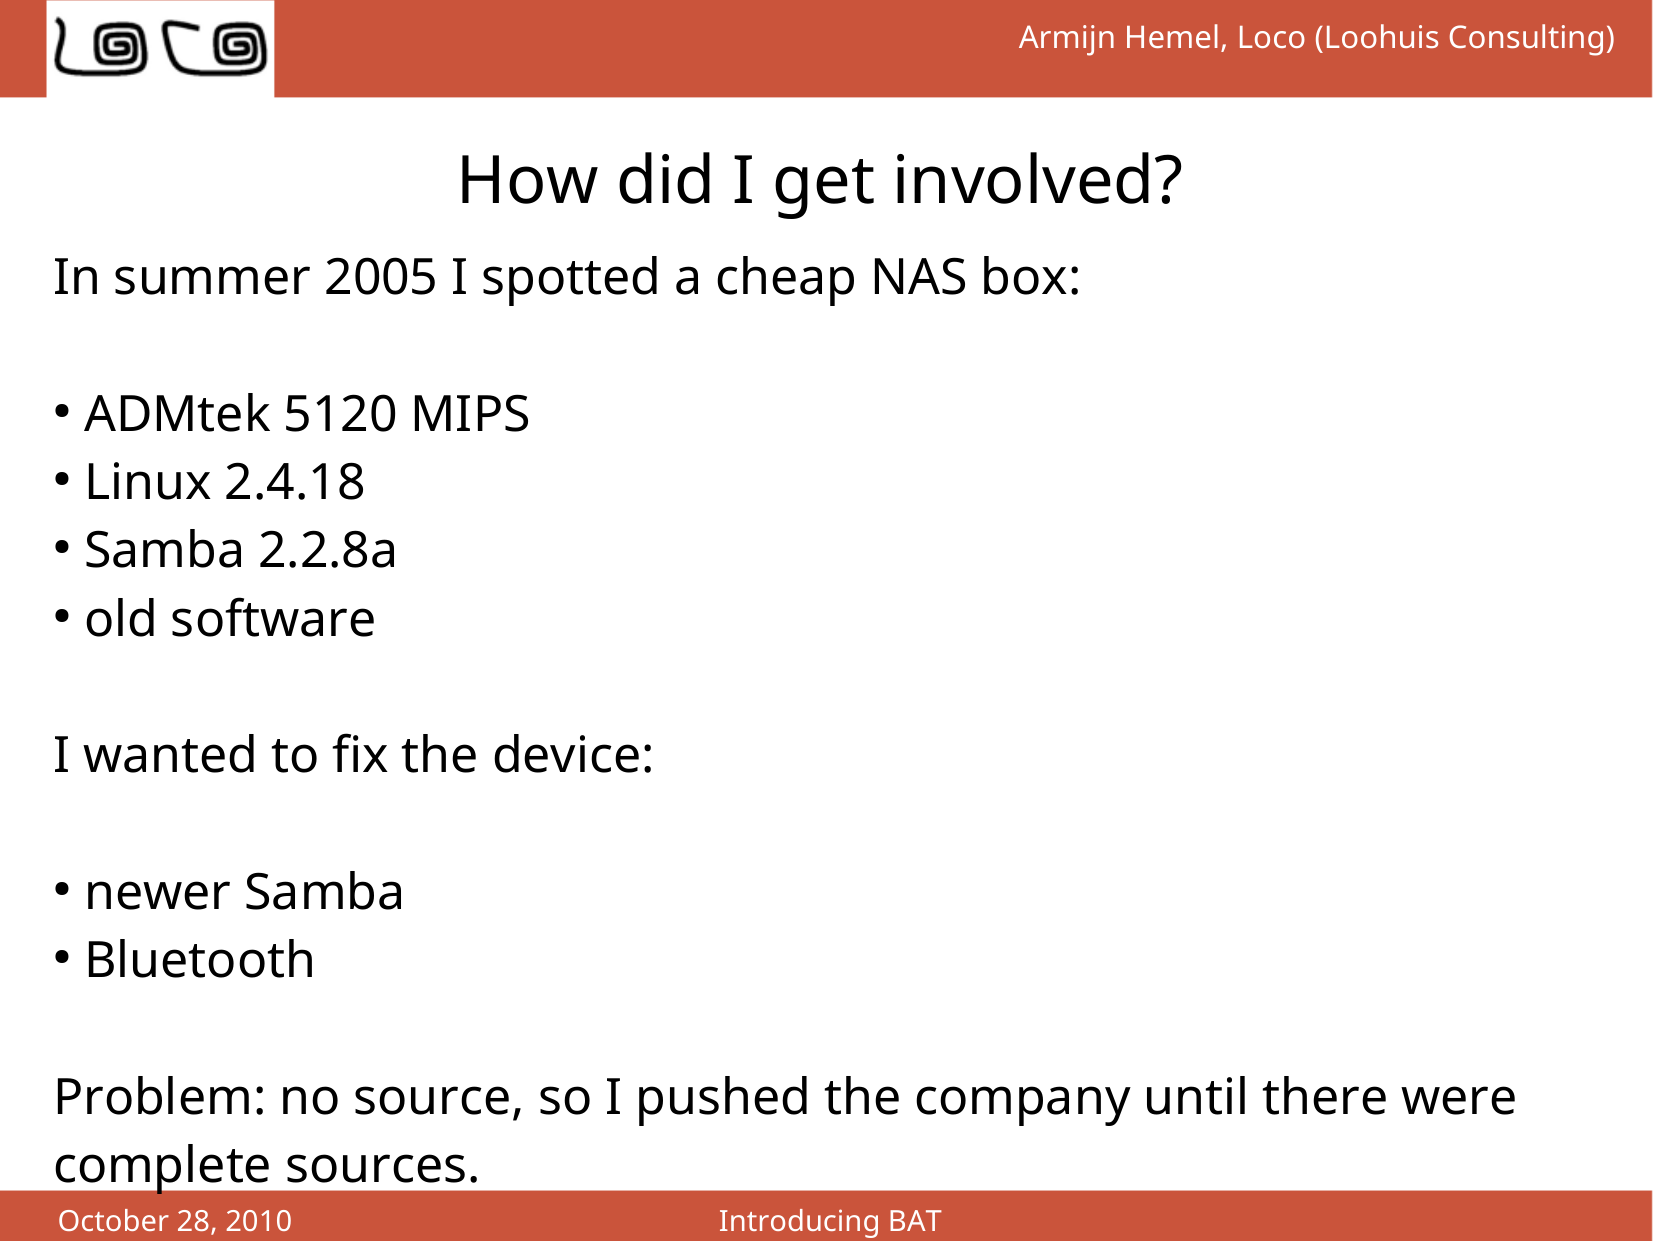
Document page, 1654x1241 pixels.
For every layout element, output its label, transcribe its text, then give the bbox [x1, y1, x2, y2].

subtitle In summer 2005 I spotted a cheap NAS box: ADMtek 5120 MIPS Linux 2.4.18 Samba 2.2.8a old software I wanted to fix the device: newer Samba Bluetooth Problem: no source, so I pushed the company until there were complete sources. [53, 265, 1595, 1173]
title How did I get involved? [47, 125, 1595, 229]
picture [0, 0, 1654, 1241]
